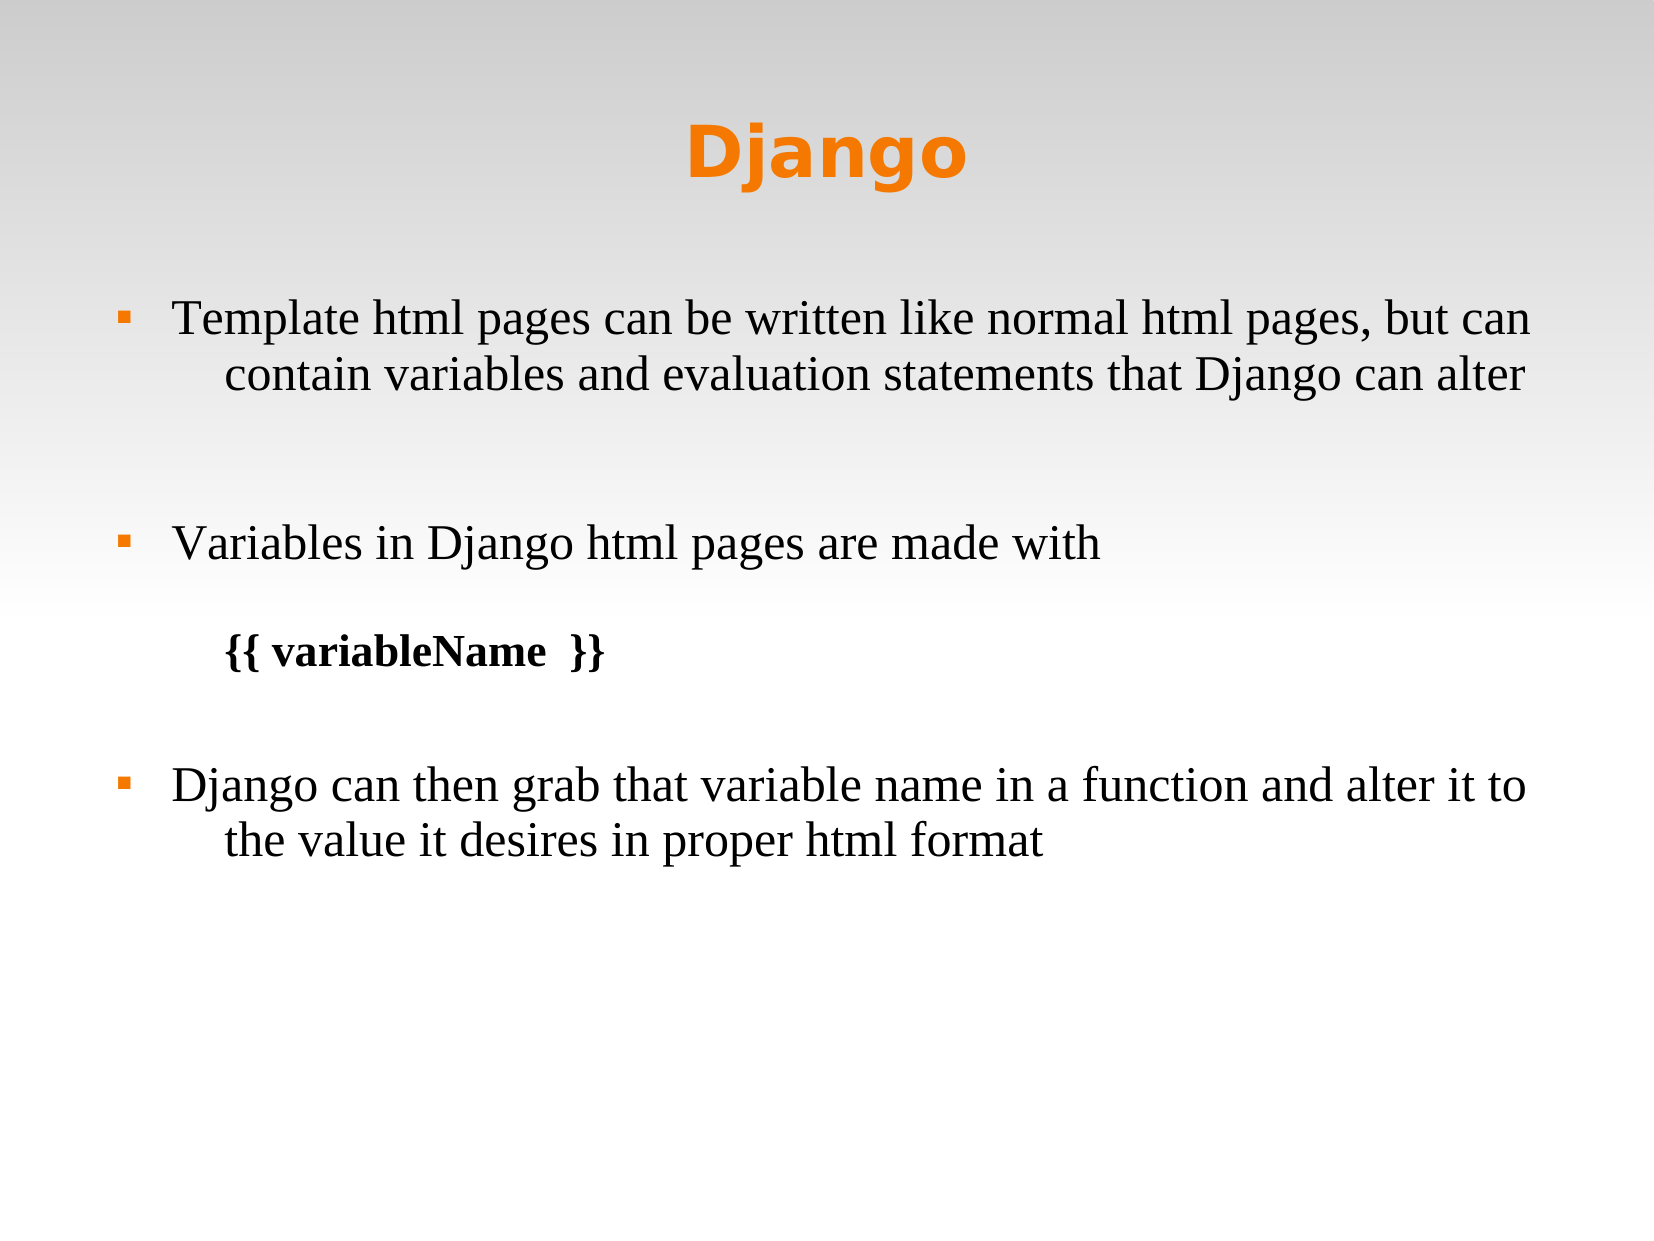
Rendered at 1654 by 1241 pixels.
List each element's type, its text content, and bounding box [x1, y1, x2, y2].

list Template html pages can be written like normal html pages, but can contain variables and evaluation statements that Django can alter Variables in Django html pages are made with {{ variableName }} Django can then grab that variable name in a function and alter it to the value it desires in proper html format [82, 290, 1571, 1109]
title Django [82, 49, 1571, 257]
